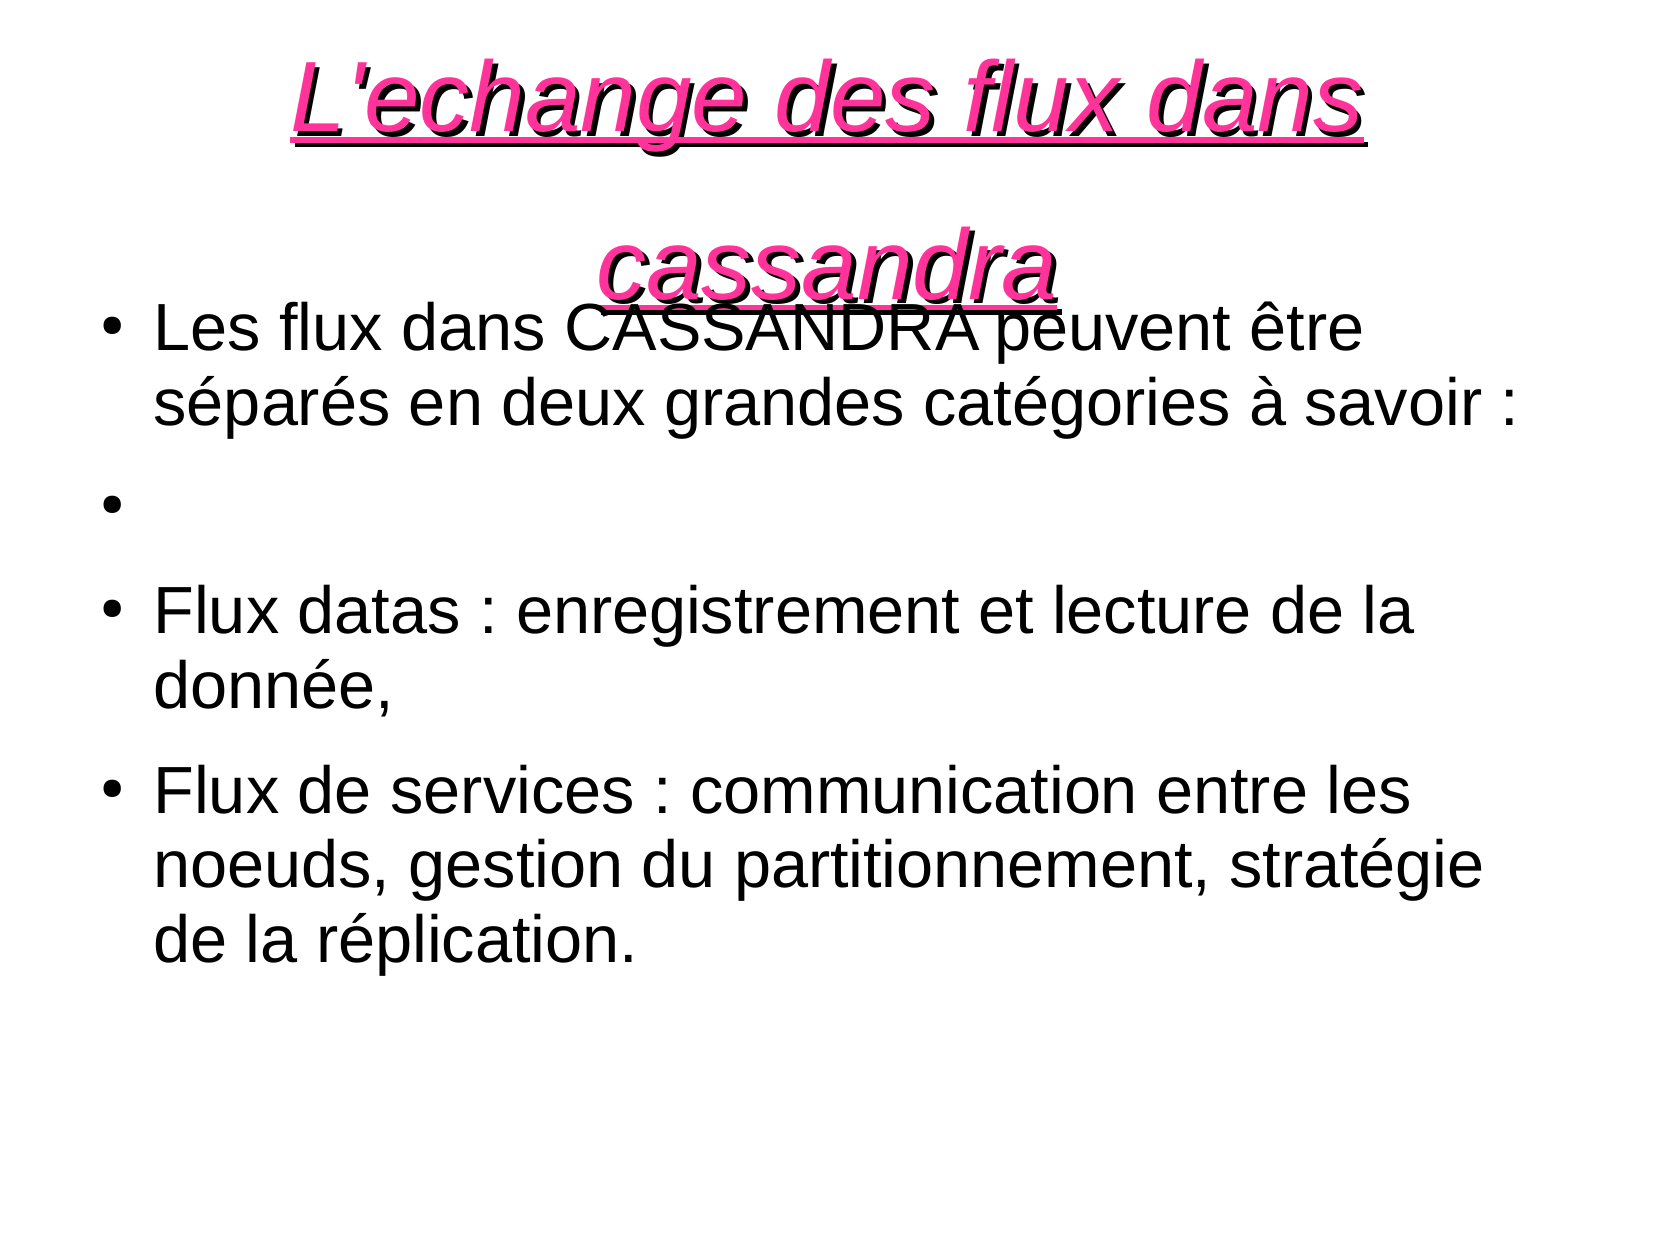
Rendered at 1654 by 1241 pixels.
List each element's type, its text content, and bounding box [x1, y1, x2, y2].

title L'echange des flux dans cassandra [82, 12, 1571, 290]
list Les flux dans CASSANDRA peuvent être séparés en deux grandes catégories à savoir : Flux datas : enregistrement et lecture de la donnée, Flux de services : communication entre les noeuds, gestion du partitionnement, stratégie de la réplication. [82, 290, 1571, 1010]
